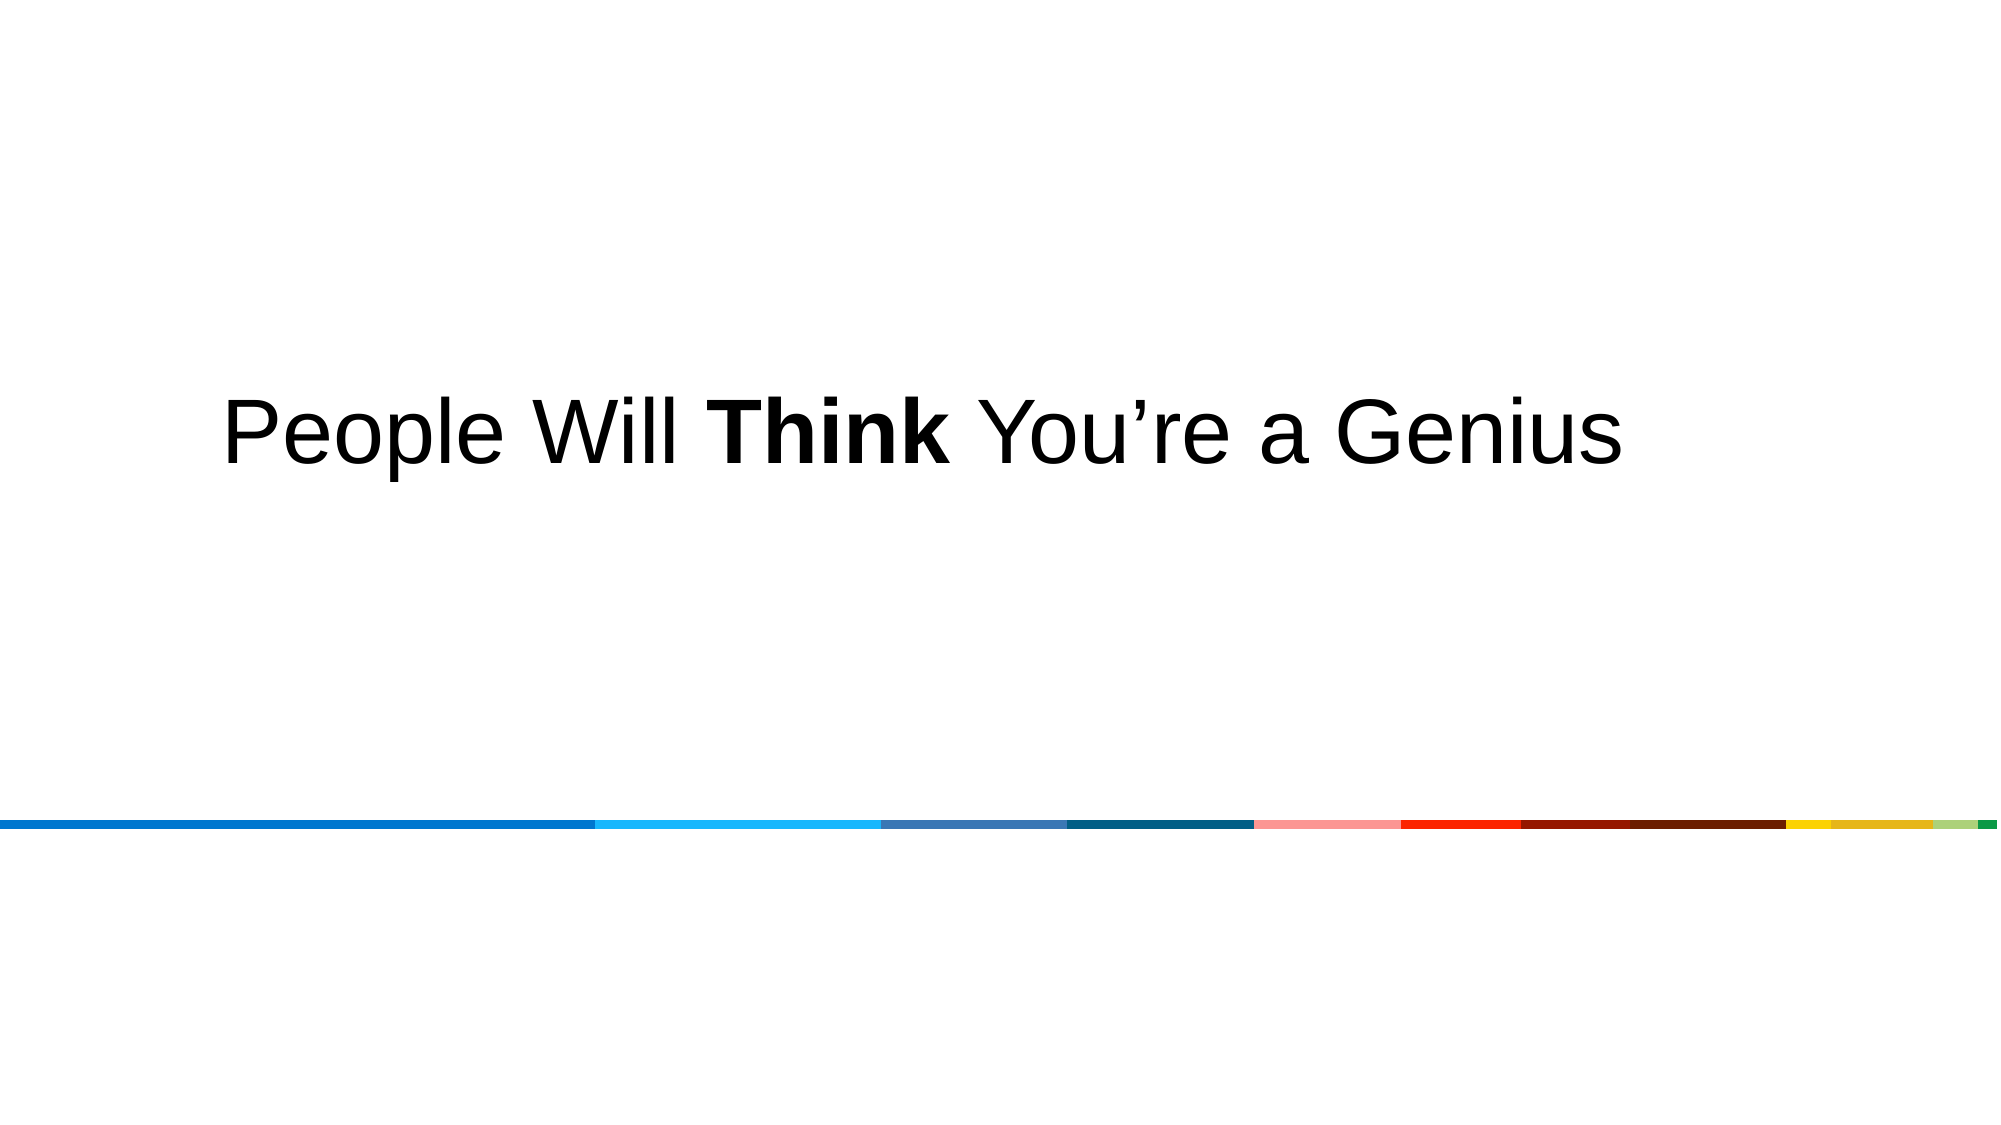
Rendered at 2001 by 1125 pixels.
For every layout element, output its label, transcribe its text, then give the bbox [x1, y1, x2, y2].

text_box People Will Think You’re a Genius [61, 324, 1787, 543]
text_box [0, 820, 1997, 829]
